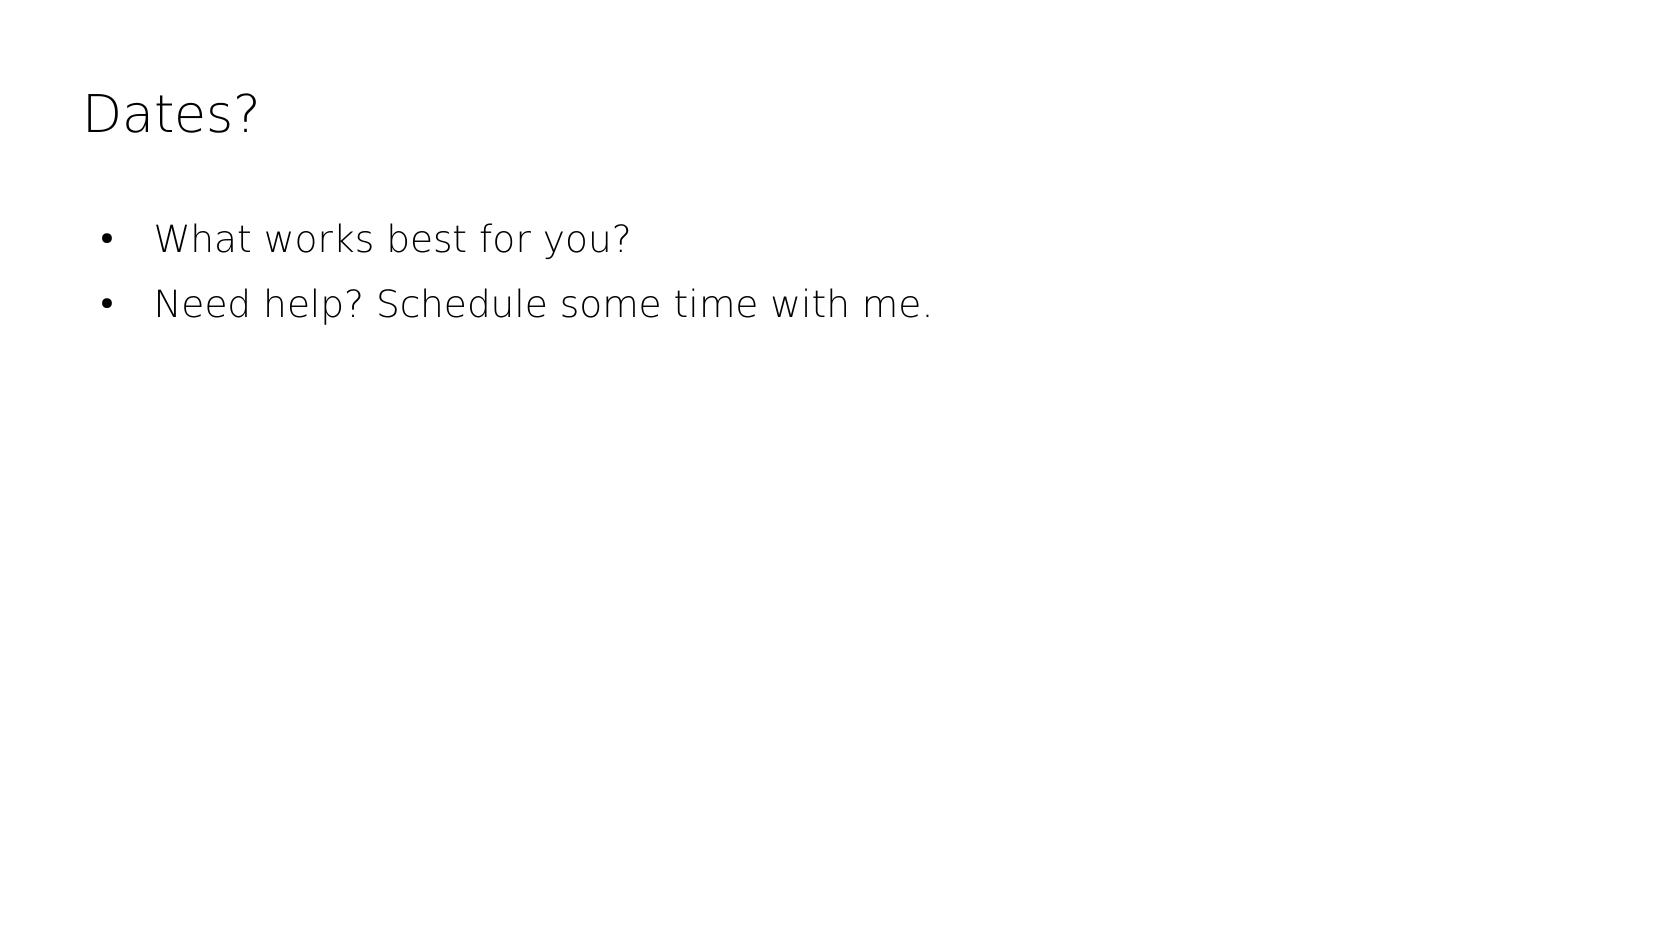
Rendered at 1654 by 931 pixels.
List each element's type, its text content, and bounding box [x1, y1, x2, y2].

title Dates? [82, 37, 1571, 193]
list What works best for you? Need help? Schedule some time with me. [82, 217, 1571, 758]
